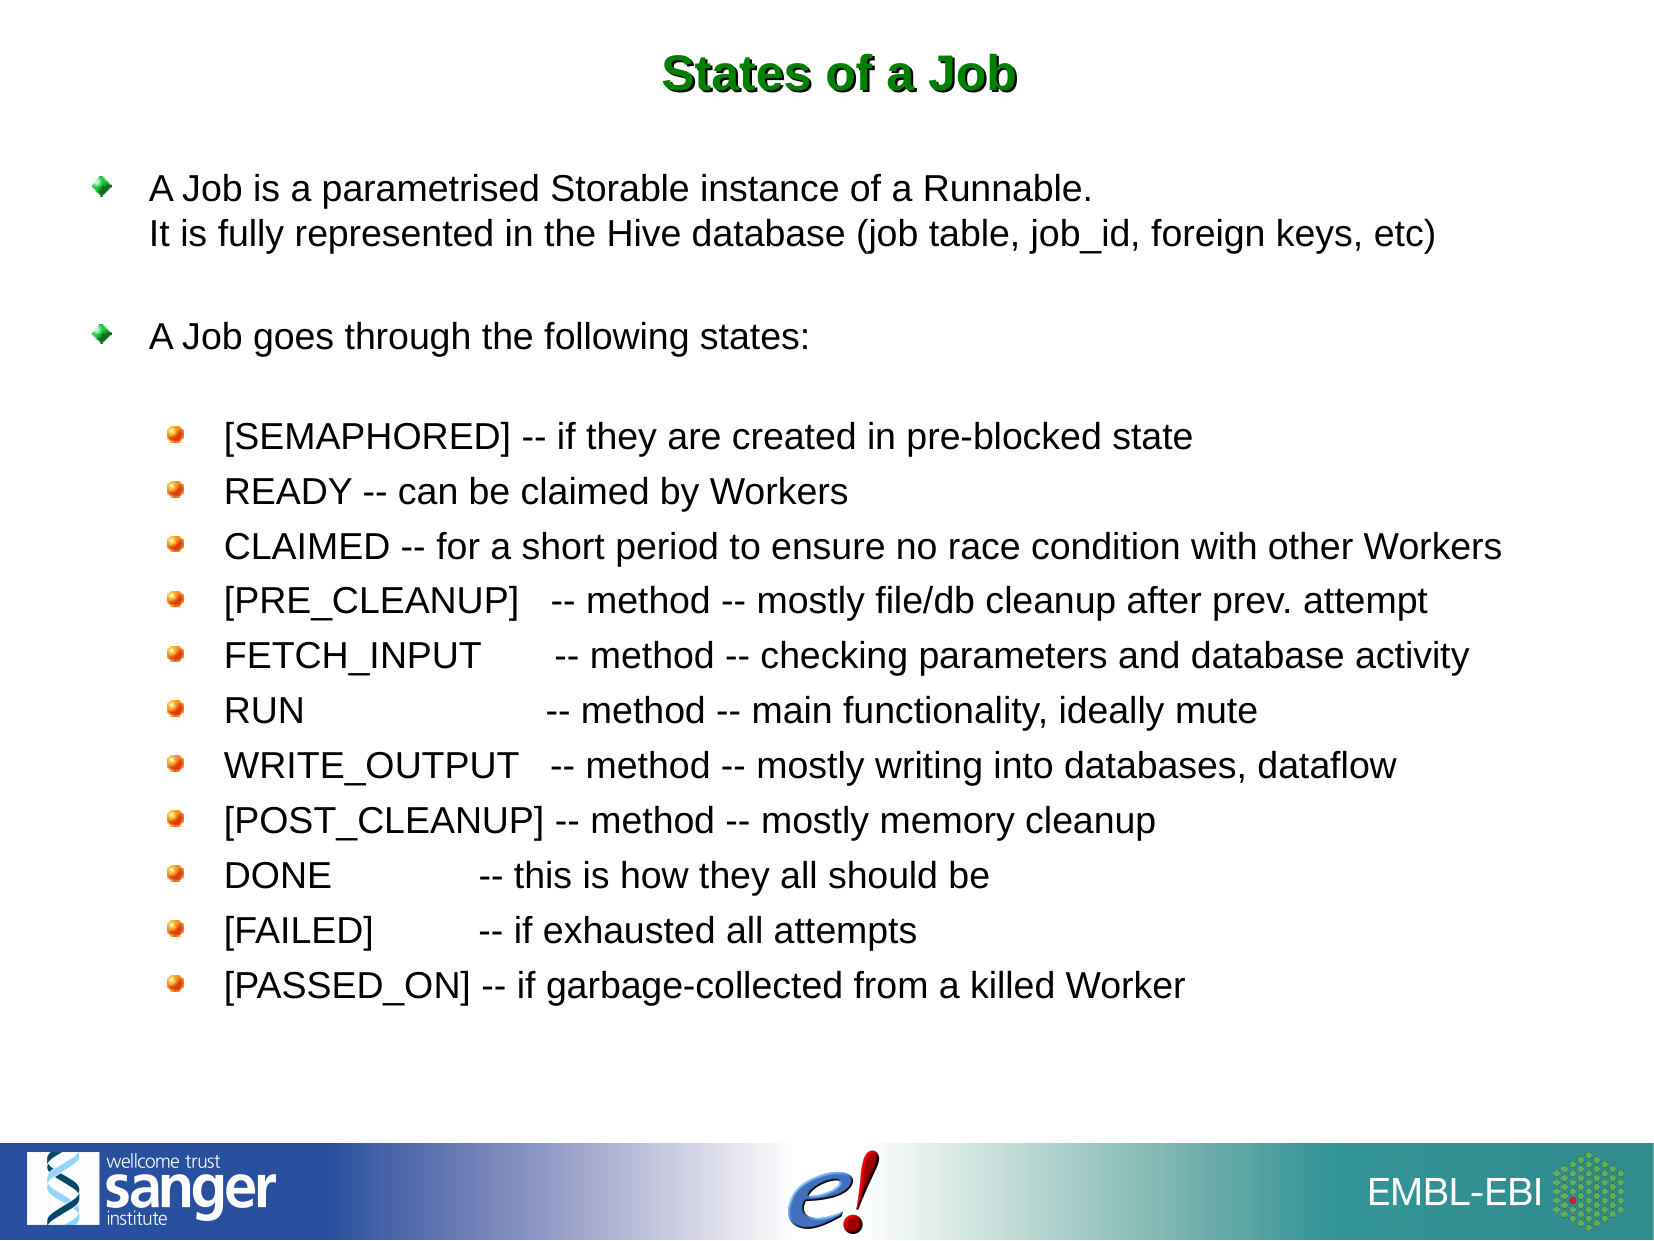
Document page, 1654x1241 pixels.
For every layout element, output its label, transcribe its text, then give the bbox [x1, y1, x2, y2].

list A Job is a parametrised Storable instance of a Runnable. It is fully represented in the Hive database (job table, job_id, foreign keys, etc) A Job goes through the following states: [SEMAPHORED] -- if they are created in pre-blocked state READY -- can be claimed by Workers CLAIMED -- for a short period to ensure no race condition with other Workers [PRE_CLEANUP] -- method -- mostly file/db cleanup after prev. attempt FETCH_INPUT -- method -- checking parameters and database activity RUN -- method -- main functionality, ideally mute WRITE_OUTPUT -- method -- mostly writing into databases, dataflow [POST_CLEANUP] -- method -- mostly memory cleanup DONE -- this is how they all should be [FAILED] -- if exhausted all attempts [PASSED_ON] -- if garbage-collected from a killed Worker [59, 149, 1625, 1063]
title States of a Job [24, 23, 1618, 116]
picture [0, 1143, 1654, 1240]
